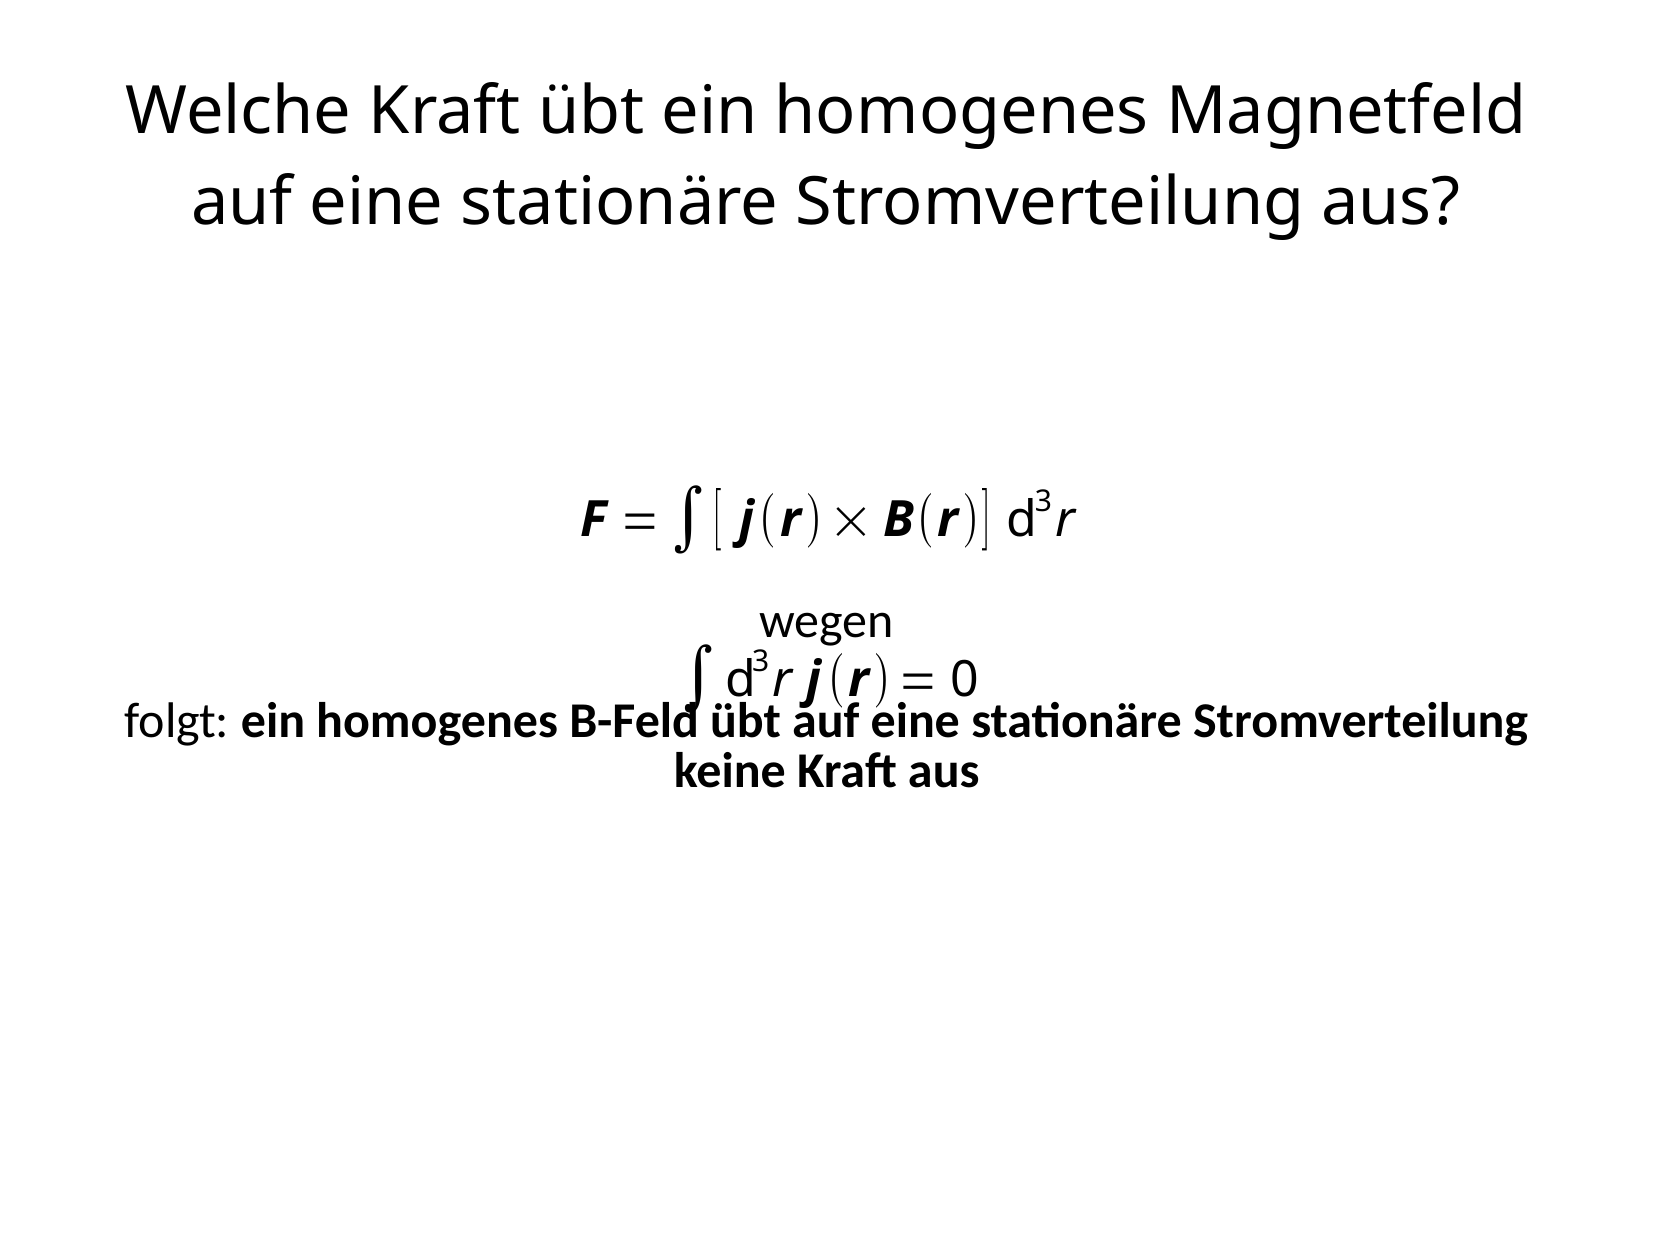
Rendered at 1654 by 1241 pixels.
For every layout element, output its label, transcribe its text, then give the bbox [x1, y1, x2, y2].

chart [670, 641, 983, 717]
subtitle wegen folgt: ein homogenes B-Feld übt auf eine stationäre Stromverteilung keine Kraft aus [82, 290, 1571, 1010]
chart [572, 482, 1082, 558]
title Welche Kraft übt ein homogenes Magnetfeld auf eine stationäre Stromverteilung aus? [82, 49, 1571, 257]
